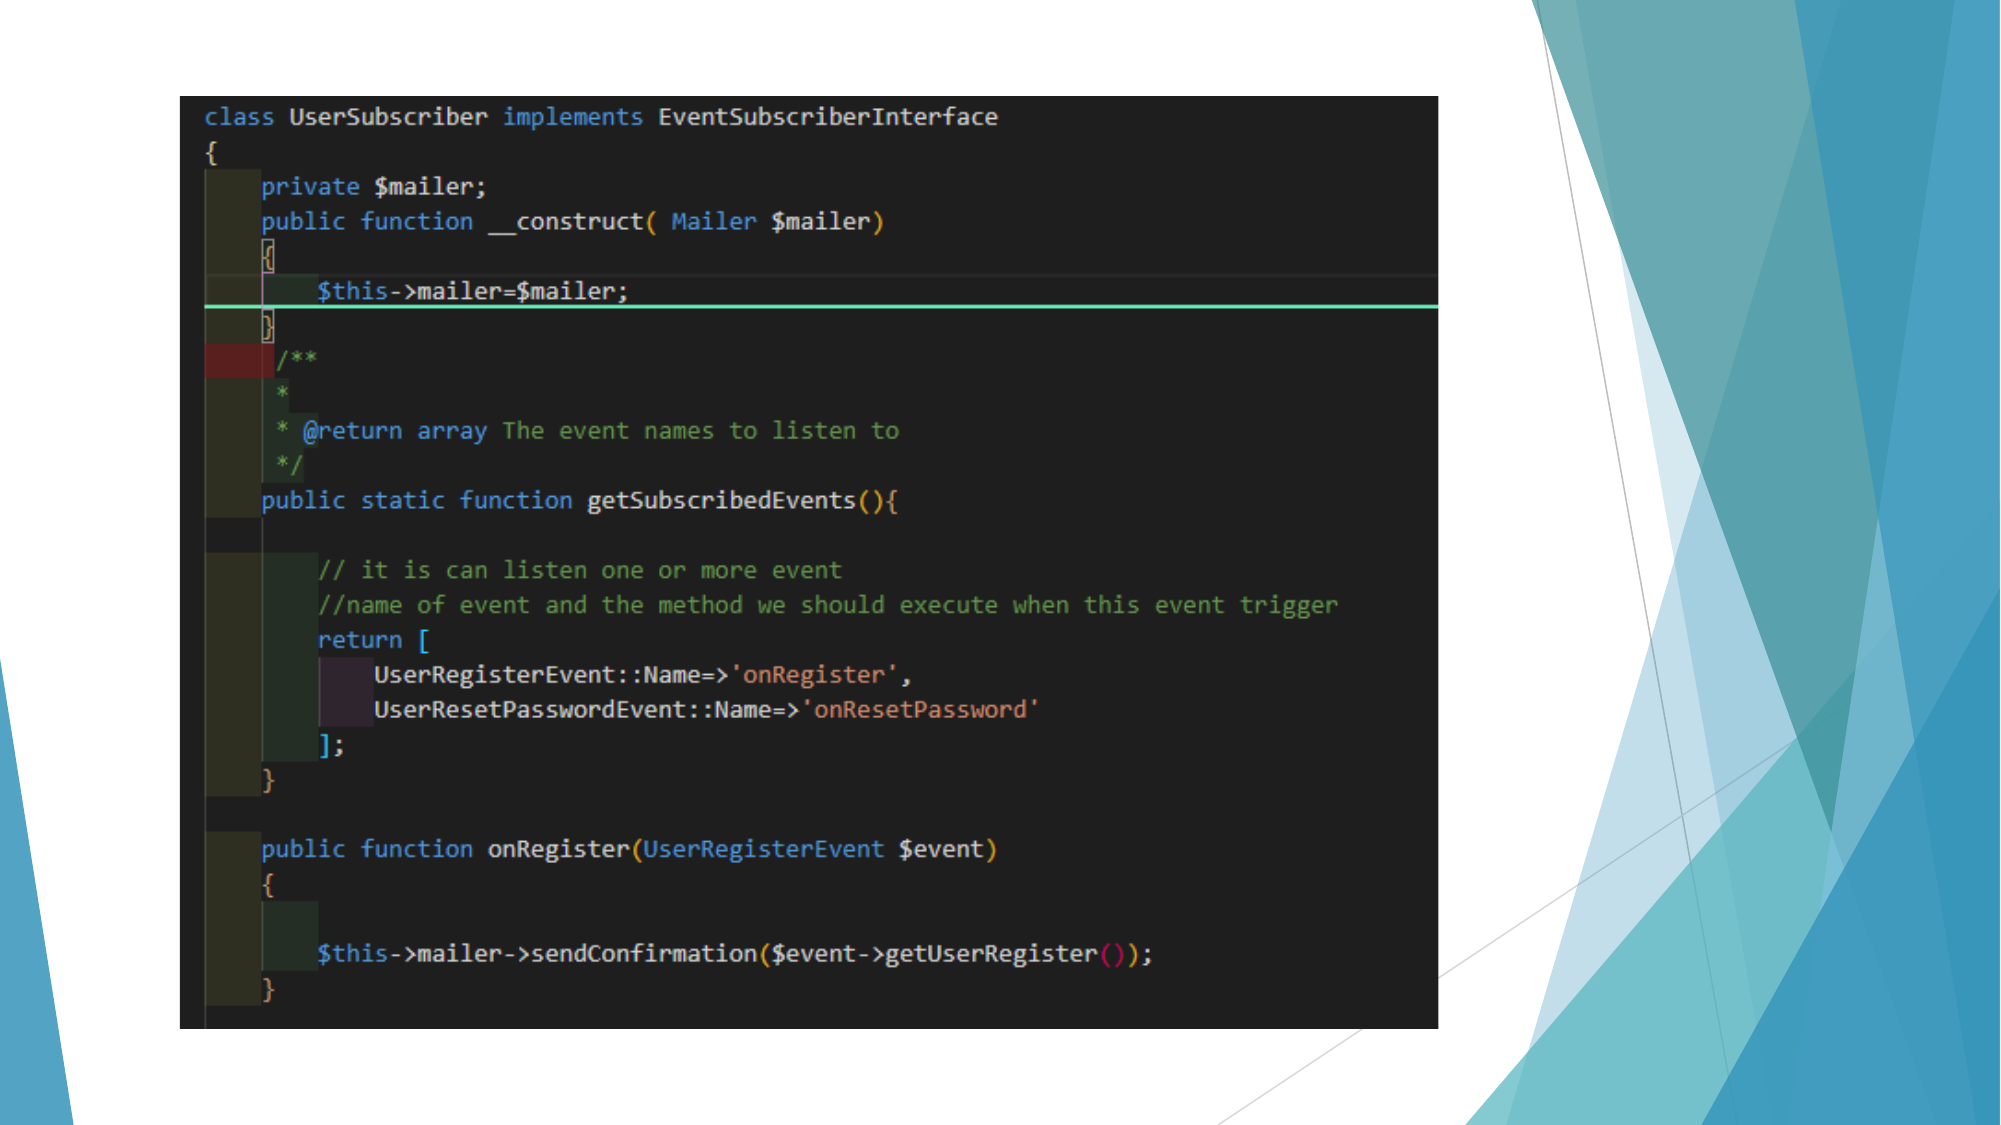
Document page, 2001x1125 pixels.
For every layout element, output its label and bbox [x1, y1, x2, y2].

picture [179, 96, 1439, 1029]
